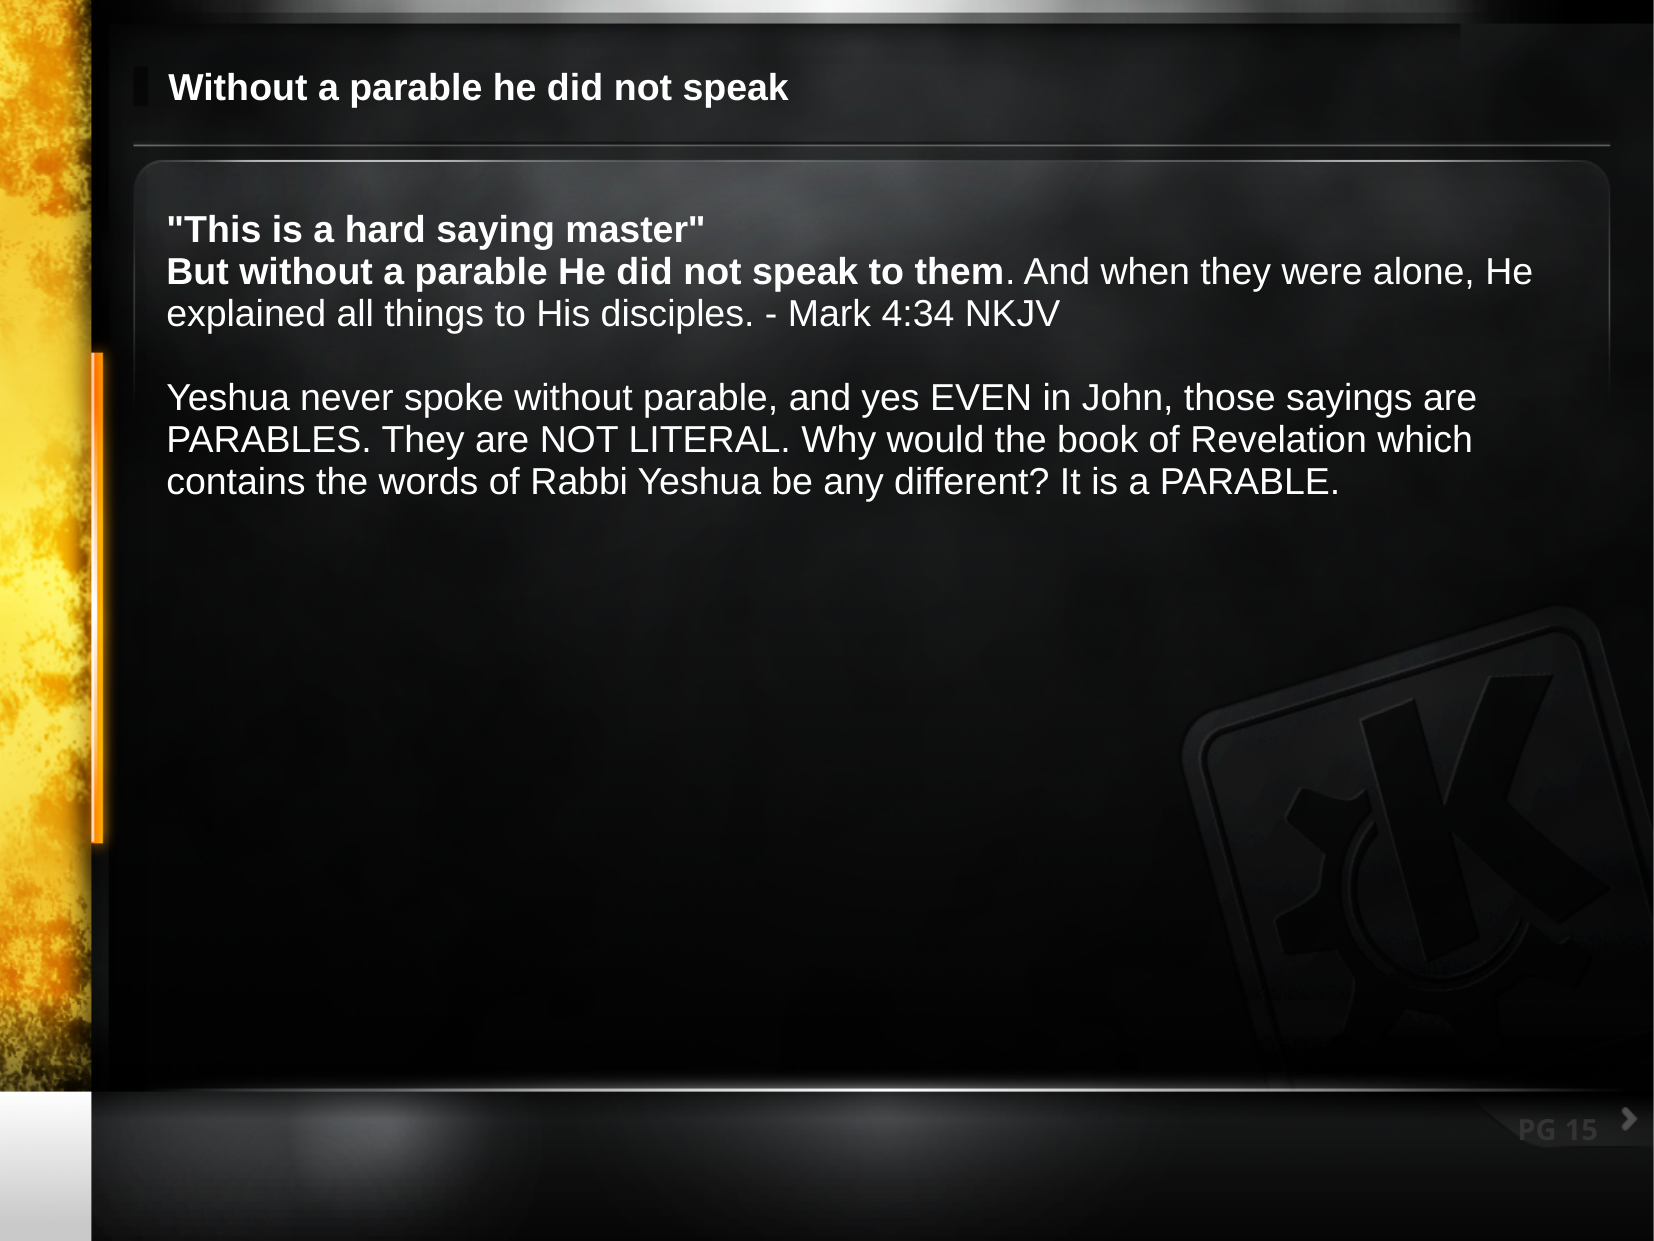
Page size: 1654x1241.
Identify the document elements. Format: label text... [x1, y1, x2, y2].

list "This is a hard saying master" But without a parable He did not speak to them. And when they were alone, He explained all things to His disciples. - Mark 4:34 NKJV Yeshua never spoke without parable, and yes EVEN in John, those sayings are PARABLES. They are NOT LITERAL. Why would the book of Revelation which contains the words of Rabbi Yeshua be any different? It is a PARABLE. [151, 200, 1587, 995]
title Without a parable he did not speak [153, 59, 1589, 119]
picture [0, 0, 1654, 1241]
